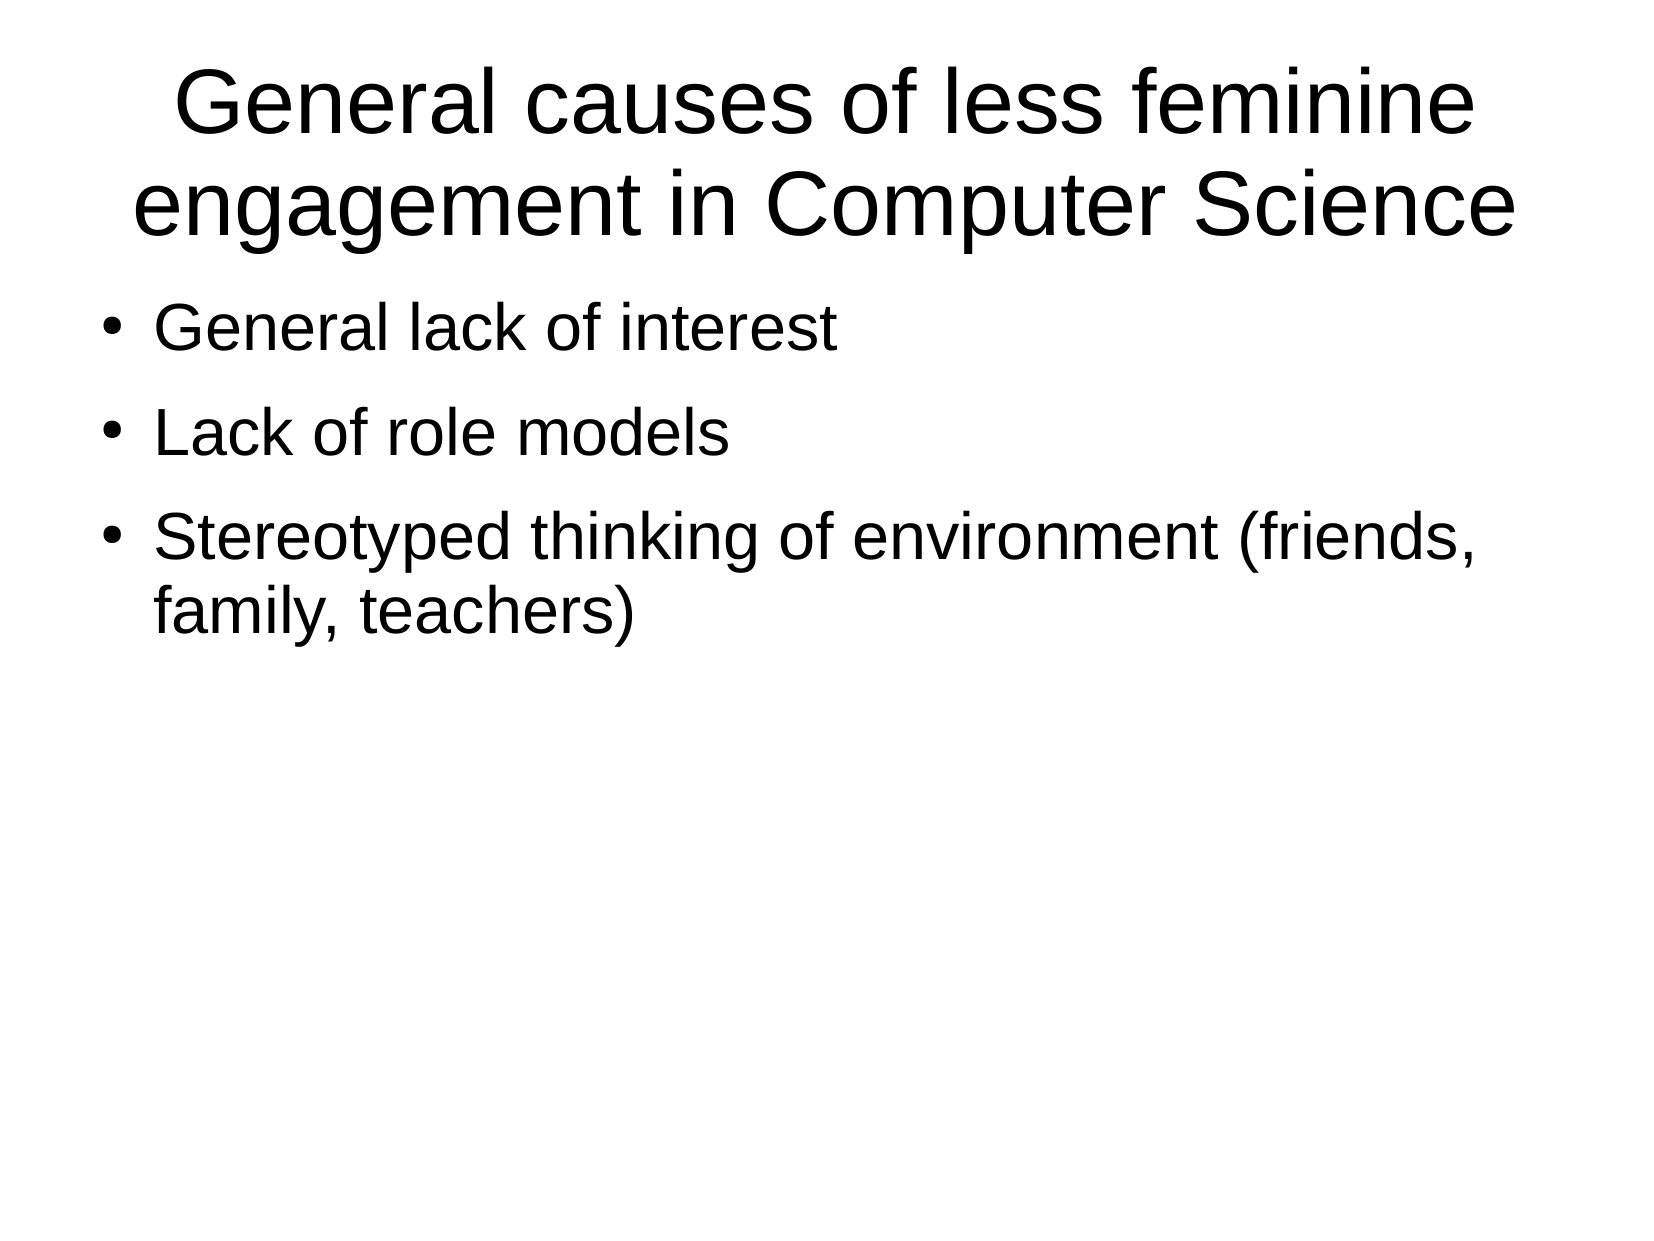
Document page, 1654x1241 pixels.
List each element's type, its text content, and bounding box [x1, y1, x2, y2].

list General lack of interest Lack of role models Stereotyped thinking of environment (friends, family, teachers) [82, 290, 1571, 1010]
title General causes of less feminine engagement in Computer Science [82, 49, 1571, 257]
